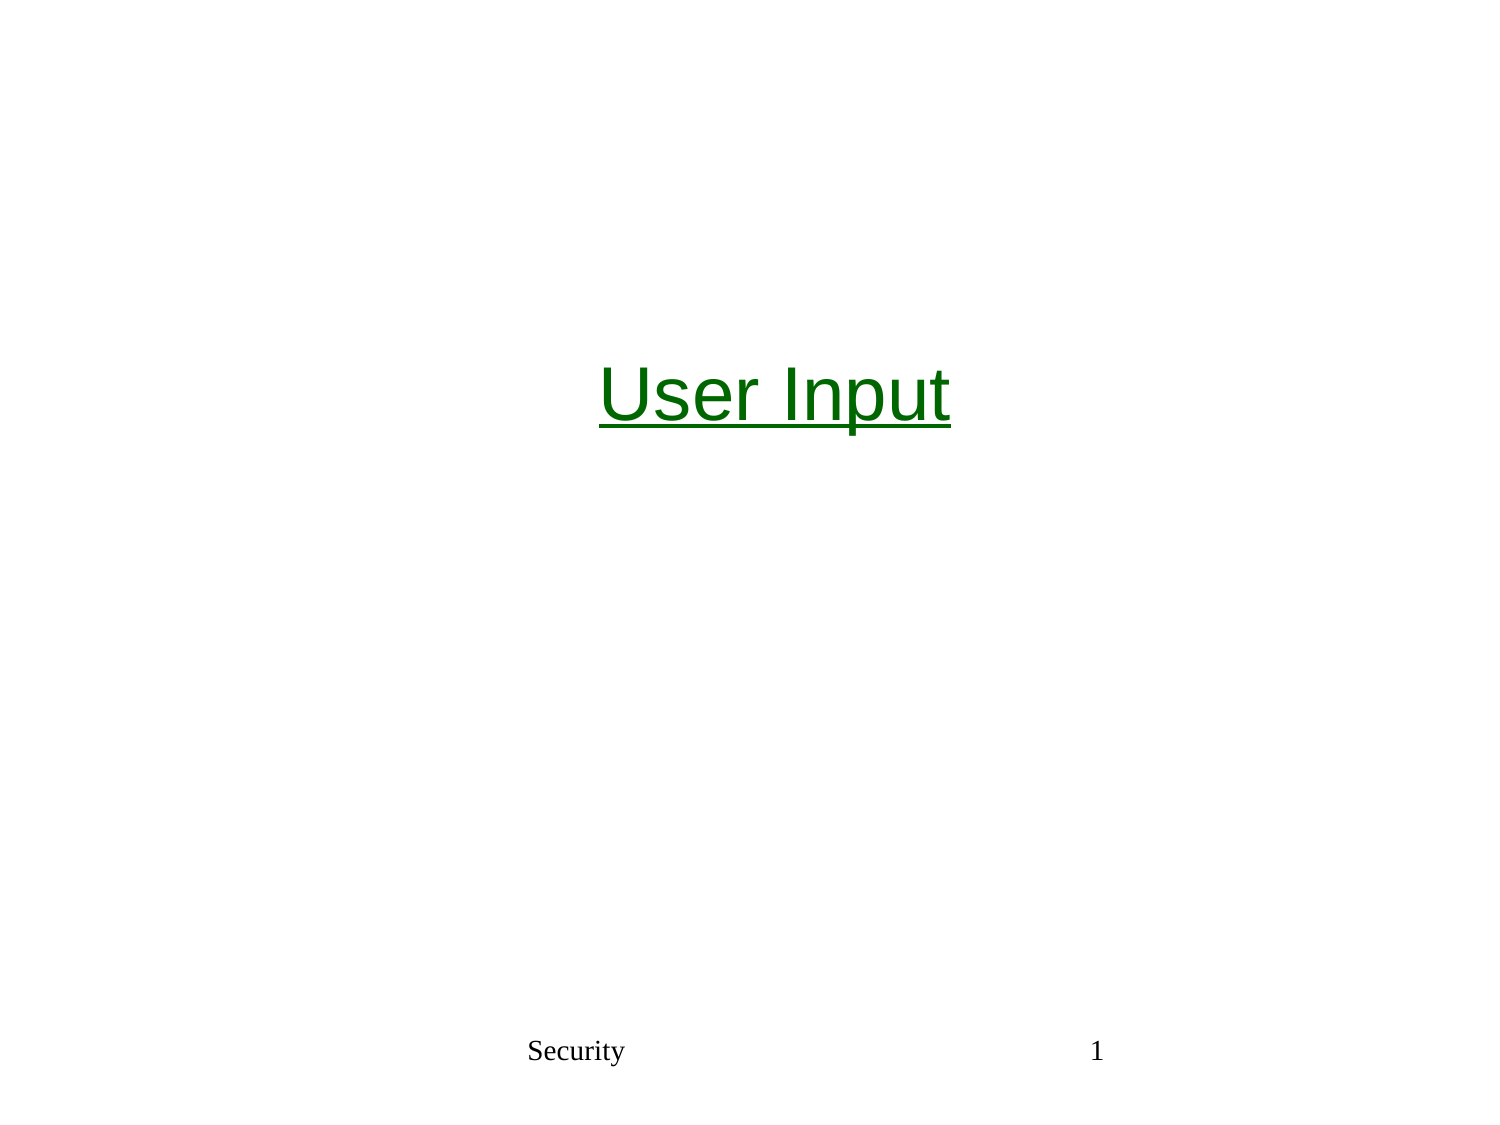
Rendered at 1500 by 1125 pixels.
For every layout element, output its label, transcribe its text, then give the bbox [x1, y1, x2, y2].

slide_number <number> [1074, 1024, 1425, 1100]
title User Input [150, 299, 1401, 488]
footer Security [512, 1024, 988, 1100]
